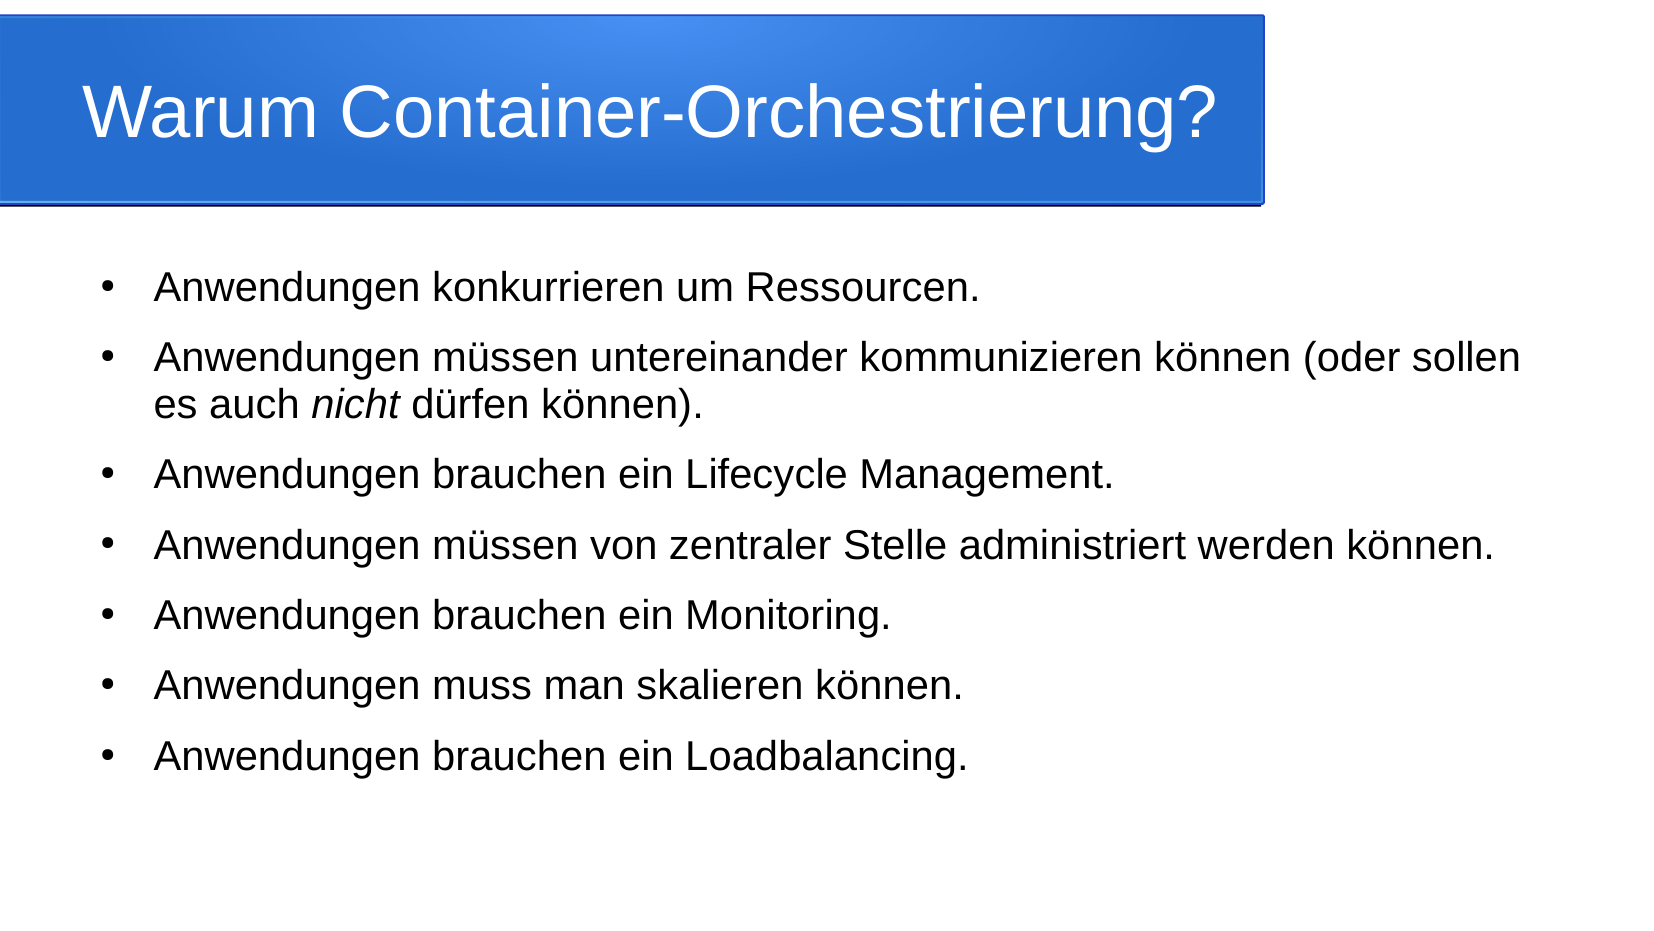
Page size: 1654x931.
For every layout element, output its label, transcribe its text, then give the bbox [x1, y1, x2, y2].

title Warum Container-Orchestrierung? [82, 35, 1235, 189]
list Anwendungen konkurrieren um Ressourcen. Anwendungen müssen untereinander kommunizieren können (oder sollen es auch nicht dürfen können). Anwendungen brauchen ein Lifecycle Management. Anwendungen müssen von zentraler Stelle administriert werden können. Anwendungen brauchen ein Monitoring. Anwendungen muss man skalieren können. Anwendungen brauchen ein Loadbalancing. [82, 263, 1571, 804]
